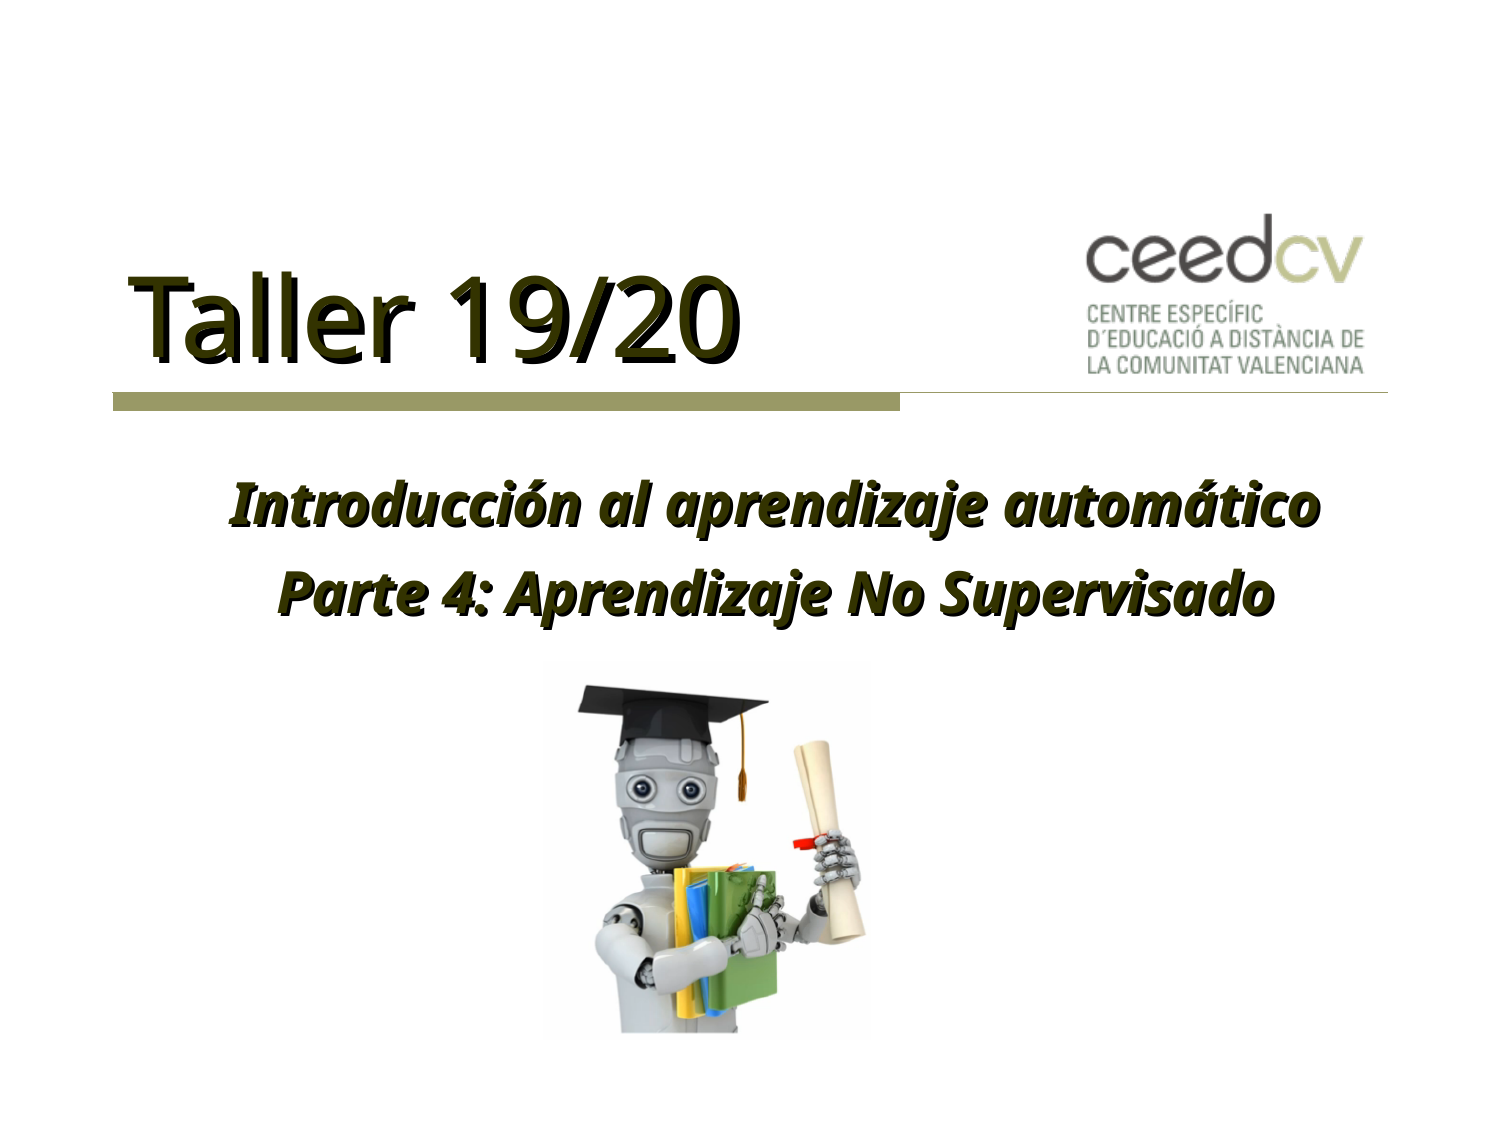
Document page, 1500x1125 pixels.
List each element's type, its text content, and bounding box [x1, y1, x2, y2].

picture [543, 661, 871, 1040]
picture [1062, 200, 1388, 388]
title Taller 19/20 [112, 162, 1388, 388]
subtitle Introducción al aprendizaje automático Parte 4: Aprendizaje No Supervisado [130, 458, 1347, 745]
